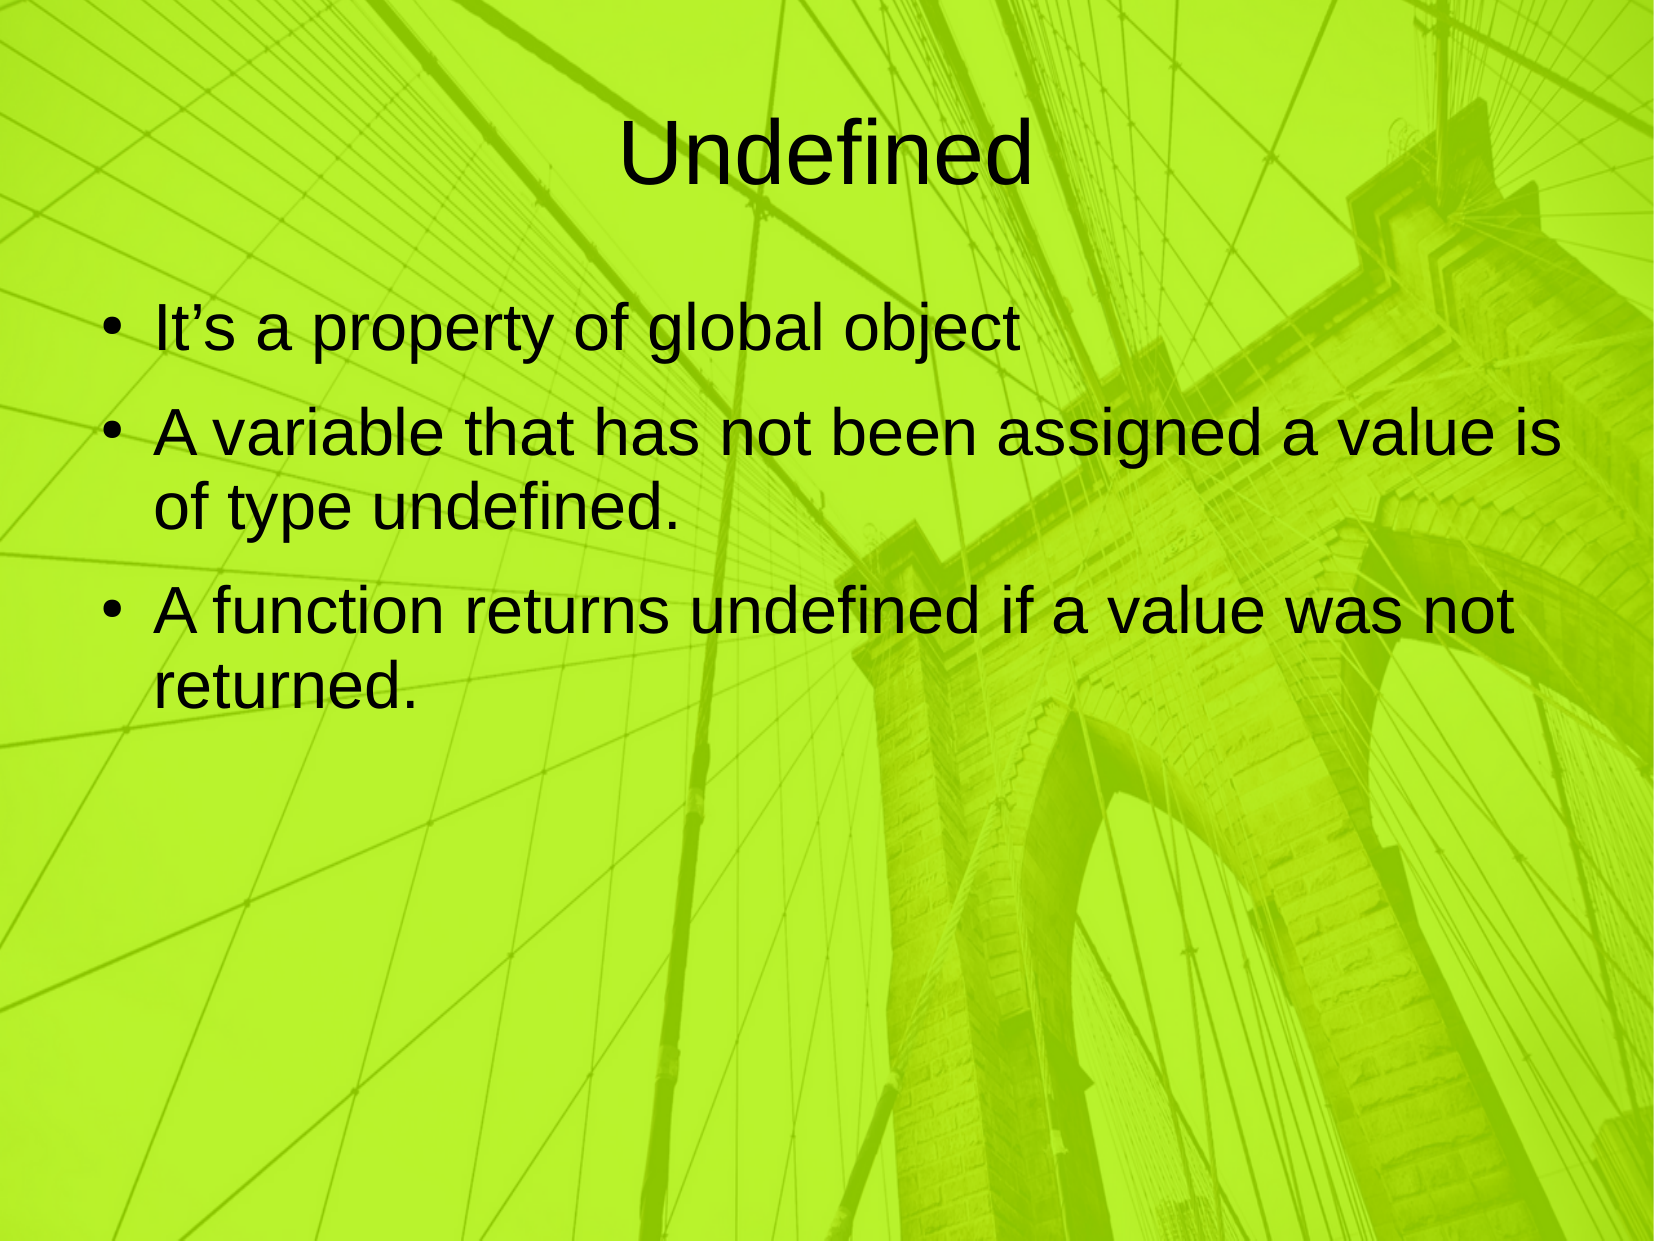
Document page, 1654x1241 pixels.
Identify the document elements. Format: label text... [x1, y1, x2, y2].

title Undefined [82, 49, 1571, 257]
list It’s a property of global object A variable that has not been assigned a value is of type undefined. A function returns undefined if a value was not returned. [82, 290, 1571, 1010]
picture [0, 0, 1654, 1241]
